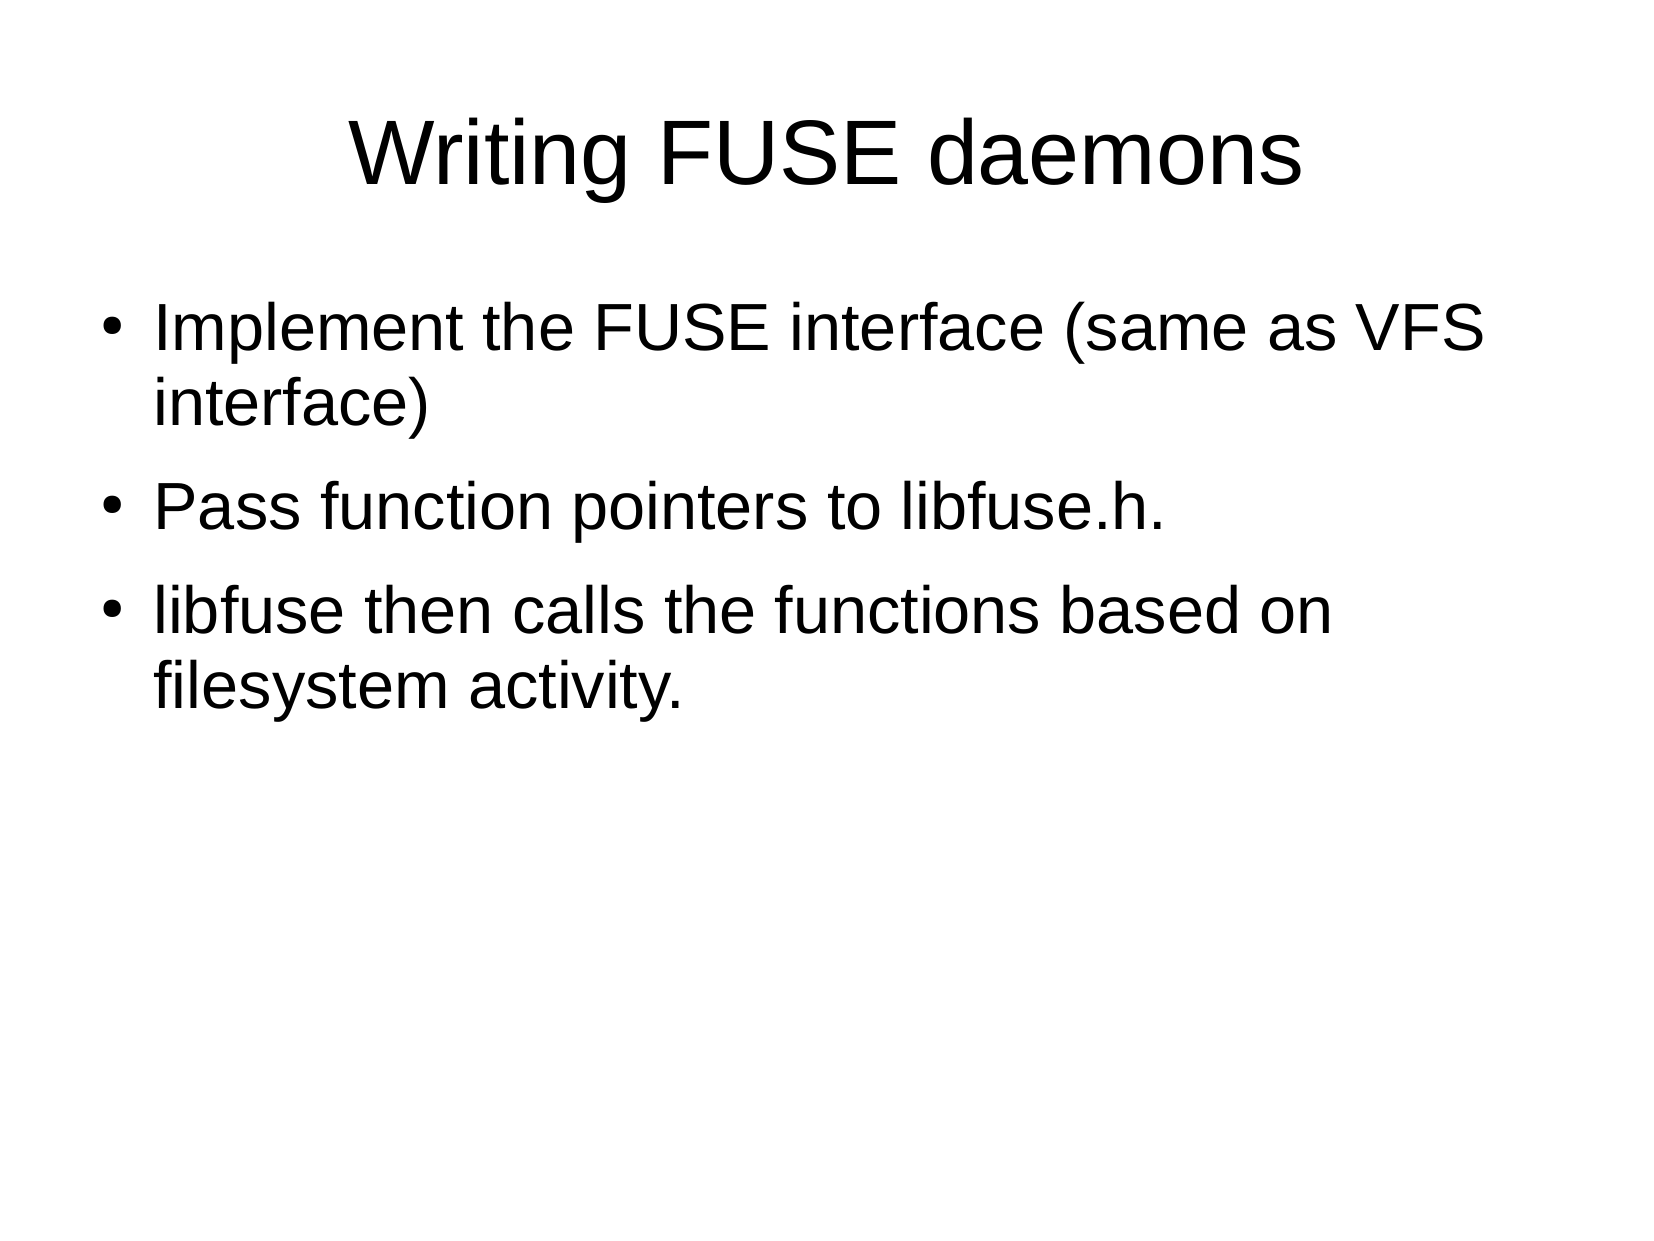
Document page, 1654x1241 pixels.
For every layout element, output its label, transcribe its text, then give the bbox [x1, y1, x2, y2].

list Implement the FUSE interface (same as VFS interface) Pass function pointers to libfuse.h. libfuse then calls the functions based on filesystem activity. [82, 290, 1571, 1109]
title Writing FUSE daemons [82, 49, 1571, 257]
